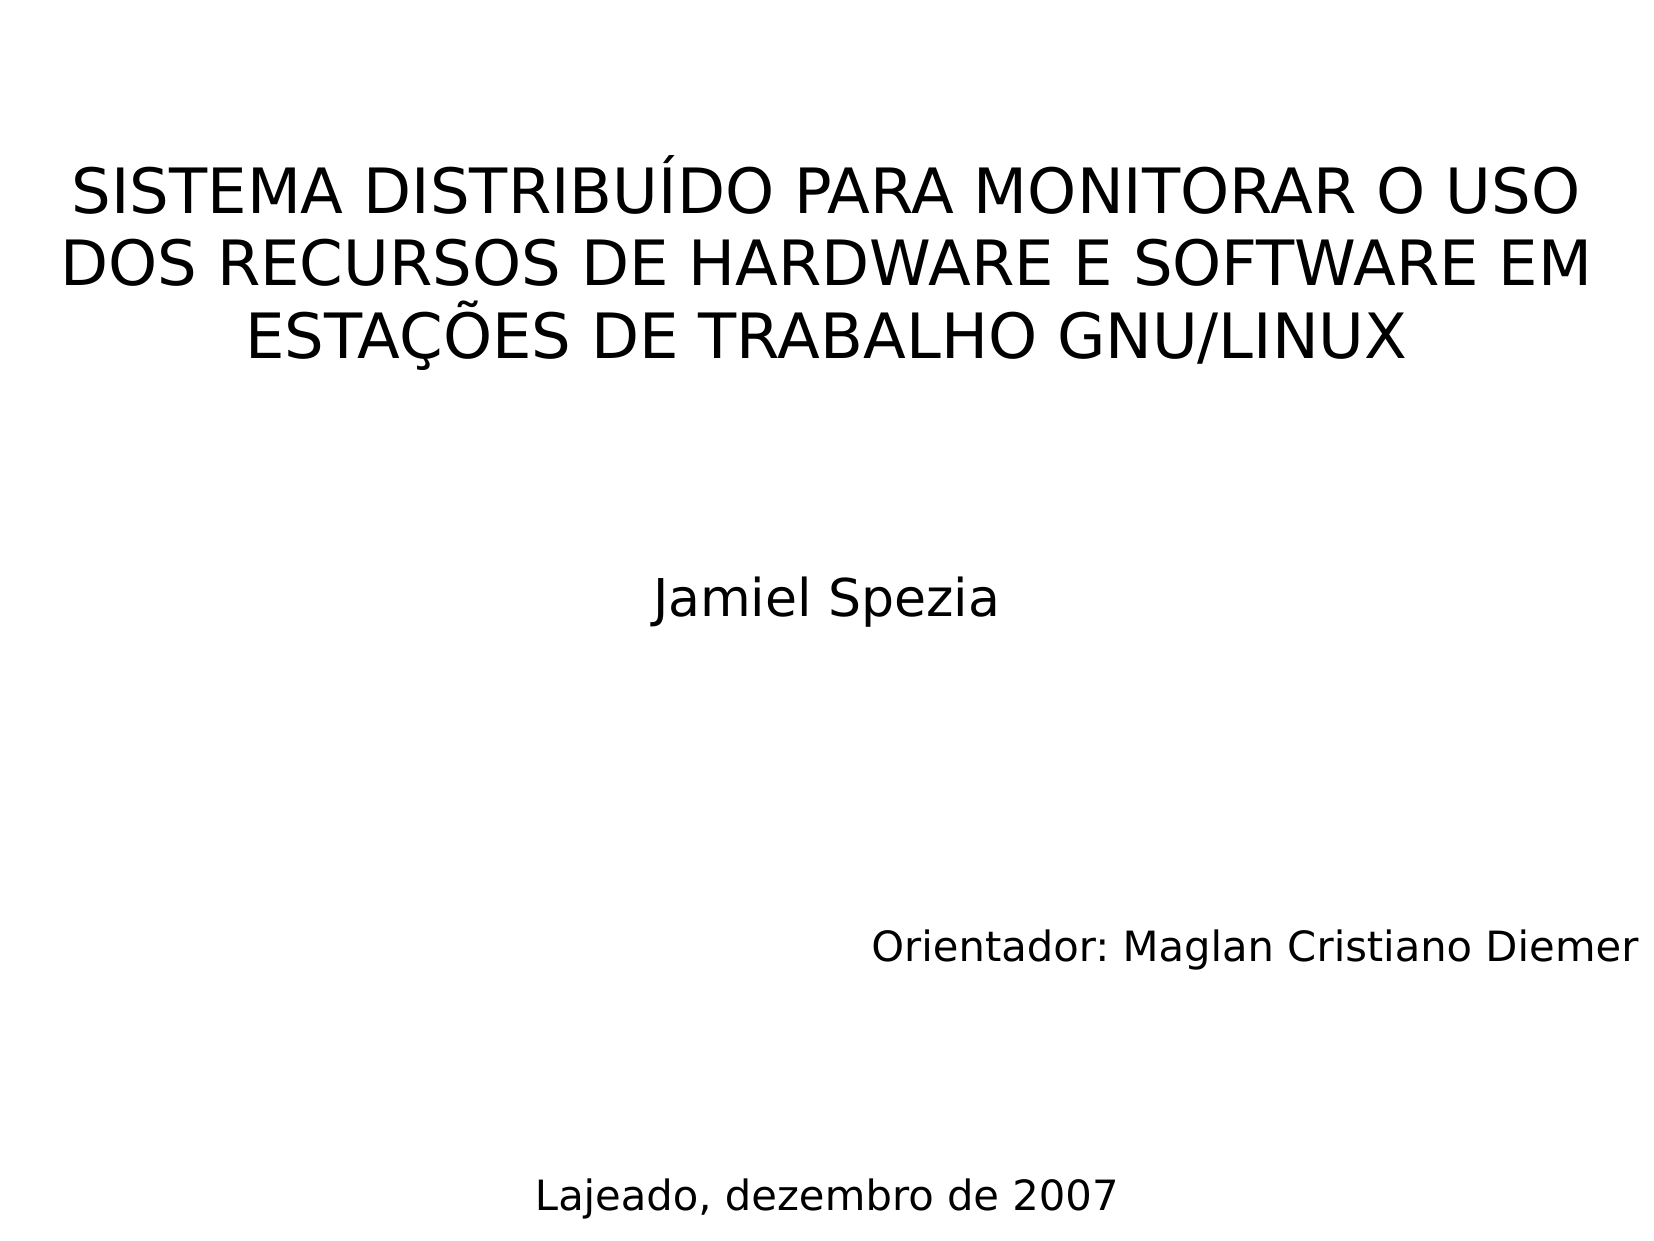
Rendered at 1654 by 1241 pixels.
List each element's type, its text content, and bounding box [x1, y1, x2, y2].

text_box Jamiel Spezia [0, 561, 1654, 637]
text_box SISTEMA DISTRIBUÍDO PARA MONITORAR O USO DOS RECURSOS DE HARDWARE E SOFTWARE EM ESTAÇÕES DE TRABALHO GNU/LINUX [0, 147, 1654, 381]
text_box Lajeado, dezembro de 2007 [0, 1164, 1654, 1228]
text_box Orientador: Maglan Cristiano Diemer [0, 915, 1654, 979]
